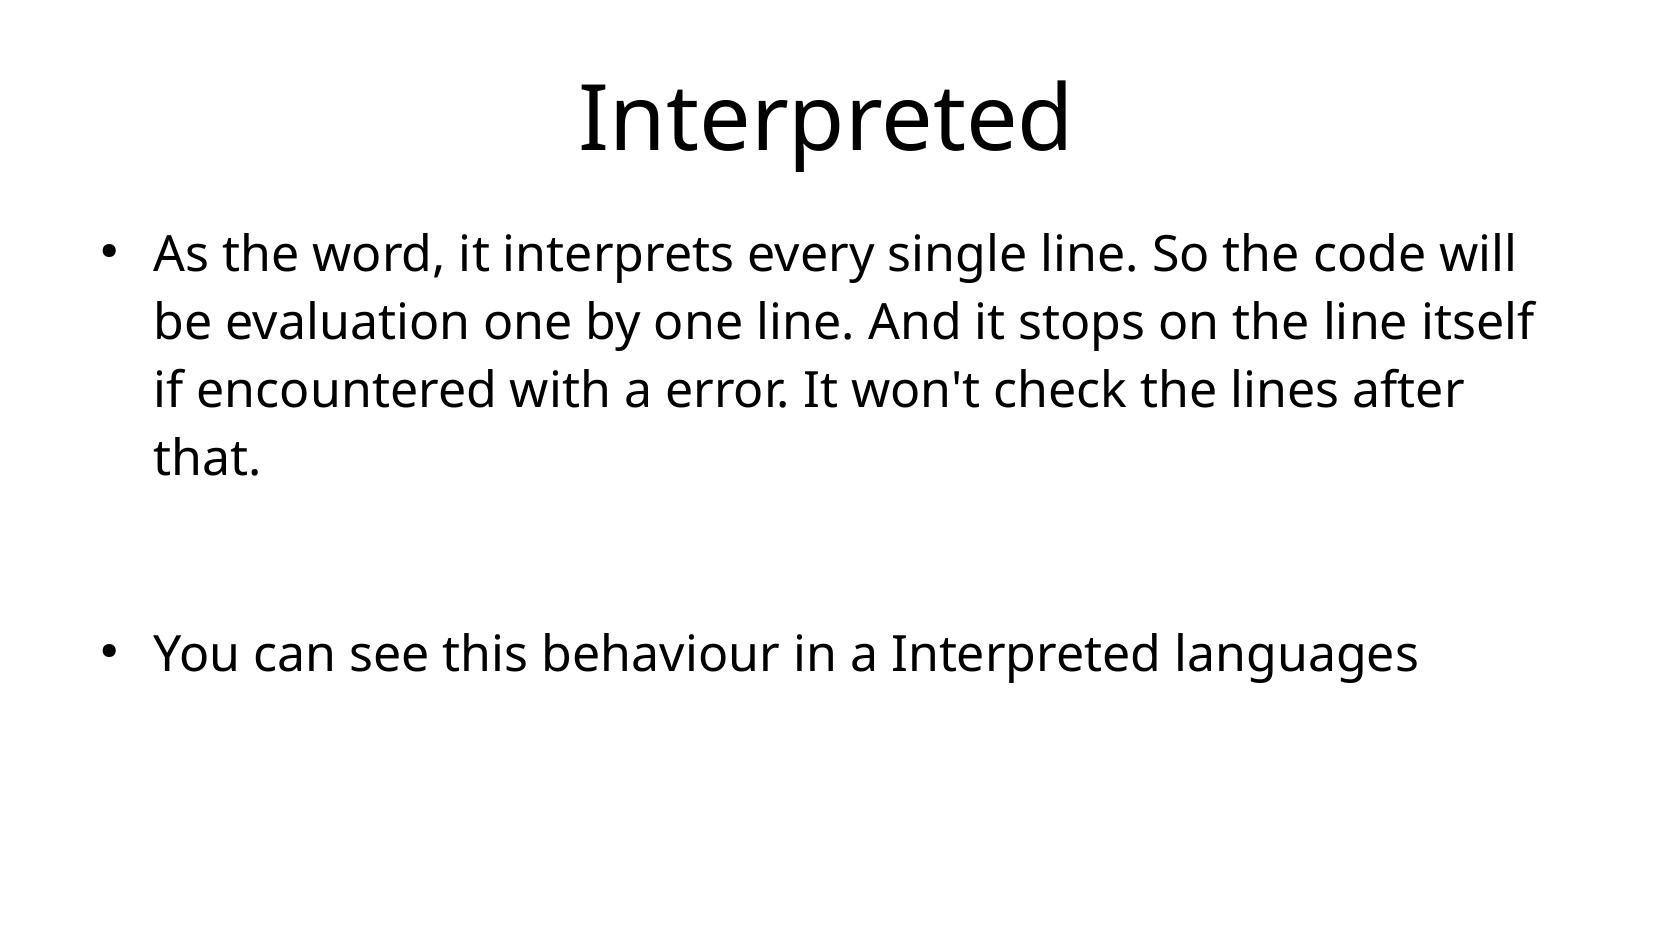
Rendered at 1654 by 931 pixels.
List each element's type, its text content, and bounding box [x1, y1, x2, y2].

title Interpreted [82, 37, 1571, 193]
list As the word, it interprets every single line. So the code will be evaluation one by one line. And it stops on the line itself if encountered with a error. It won't check the lines after that. You can see this behaviour in a Interpreted languages [82, 217, 1571, 758]
